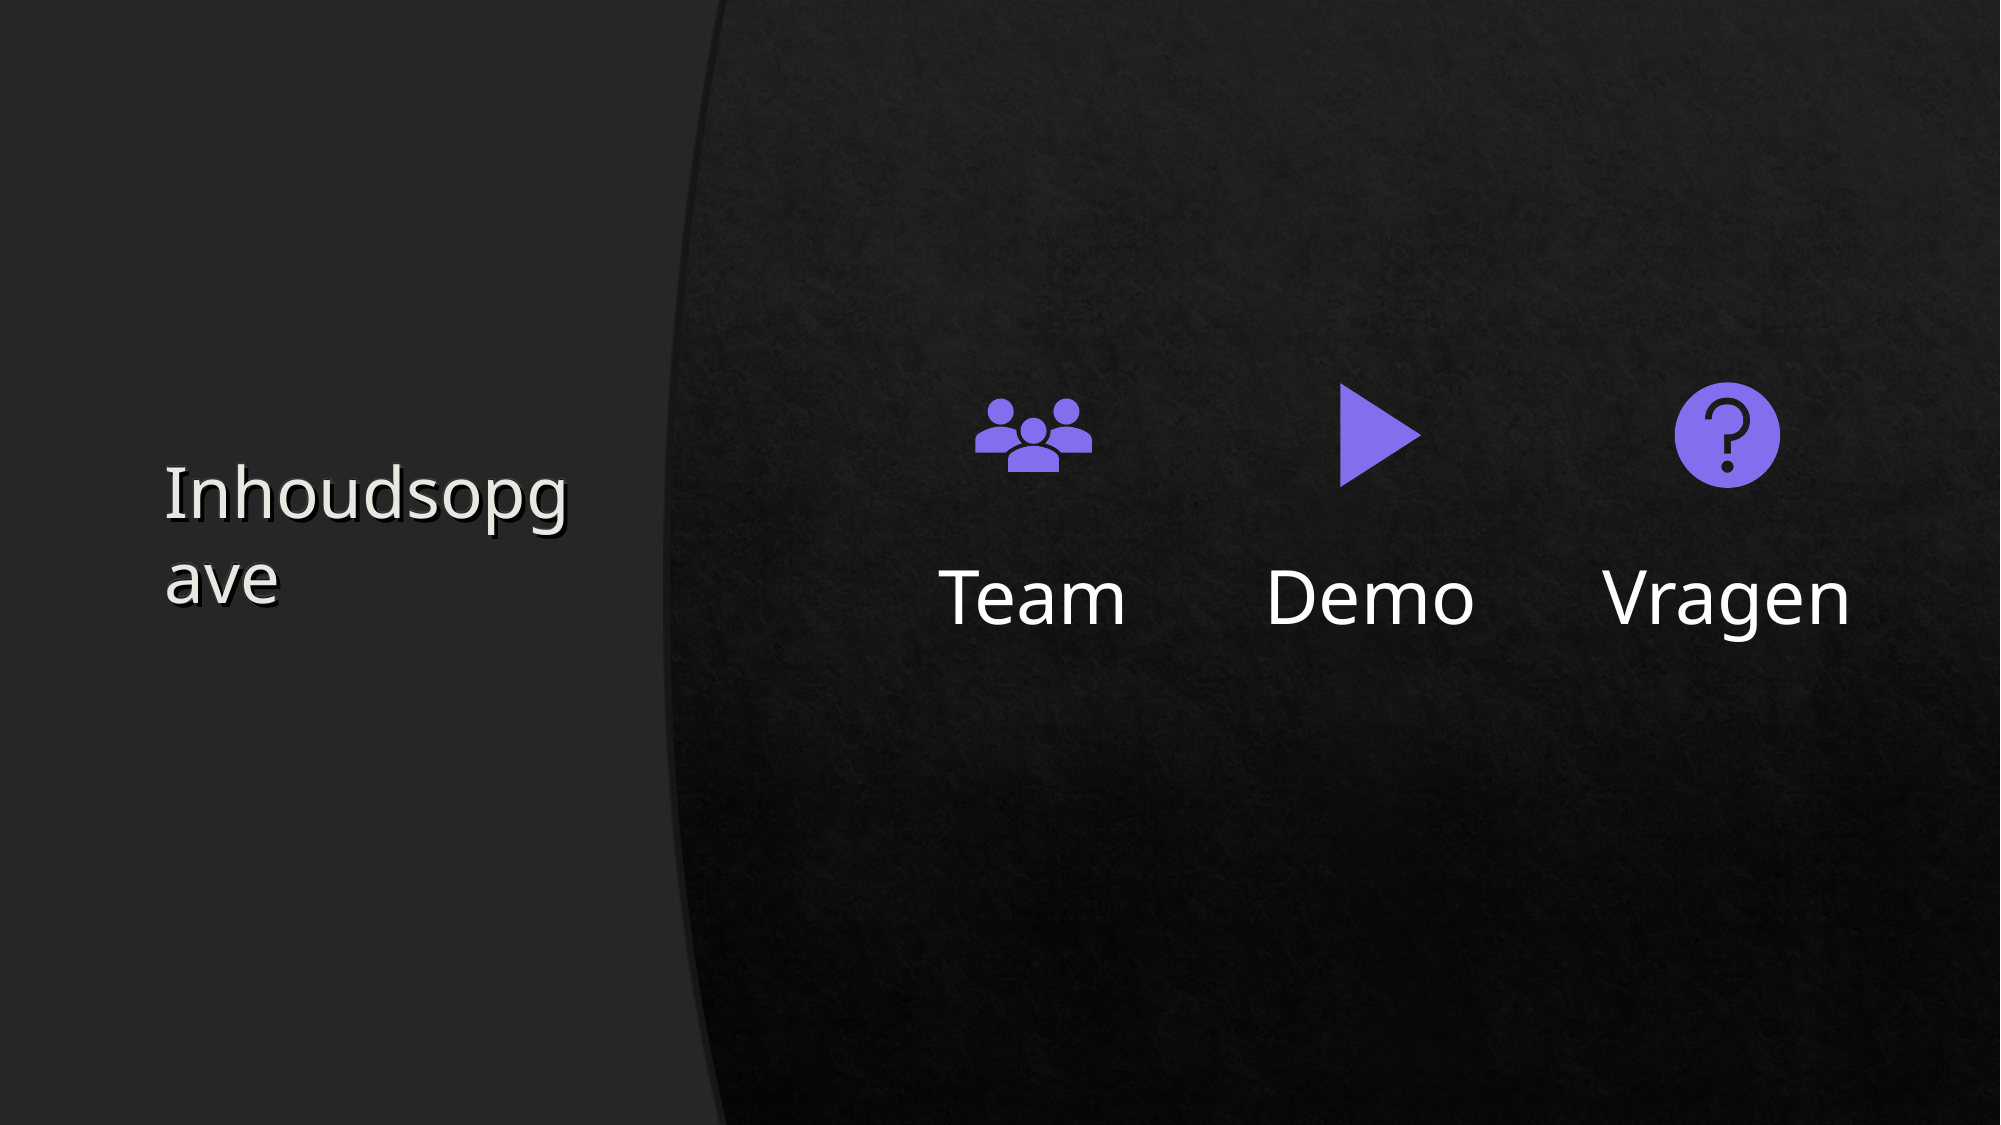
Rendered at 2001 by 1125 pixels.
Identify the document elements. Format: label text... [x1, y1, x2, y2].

text_box [0, 0, 2000, 1125]
text_box Team [885, 549, 1182, 668]
title Inhoudsopgave [149, 99, 610, 966]
text_box Demo [1232, 549, 1529, 668]
text_box Vragen [1579, 549, 1876, 668]
